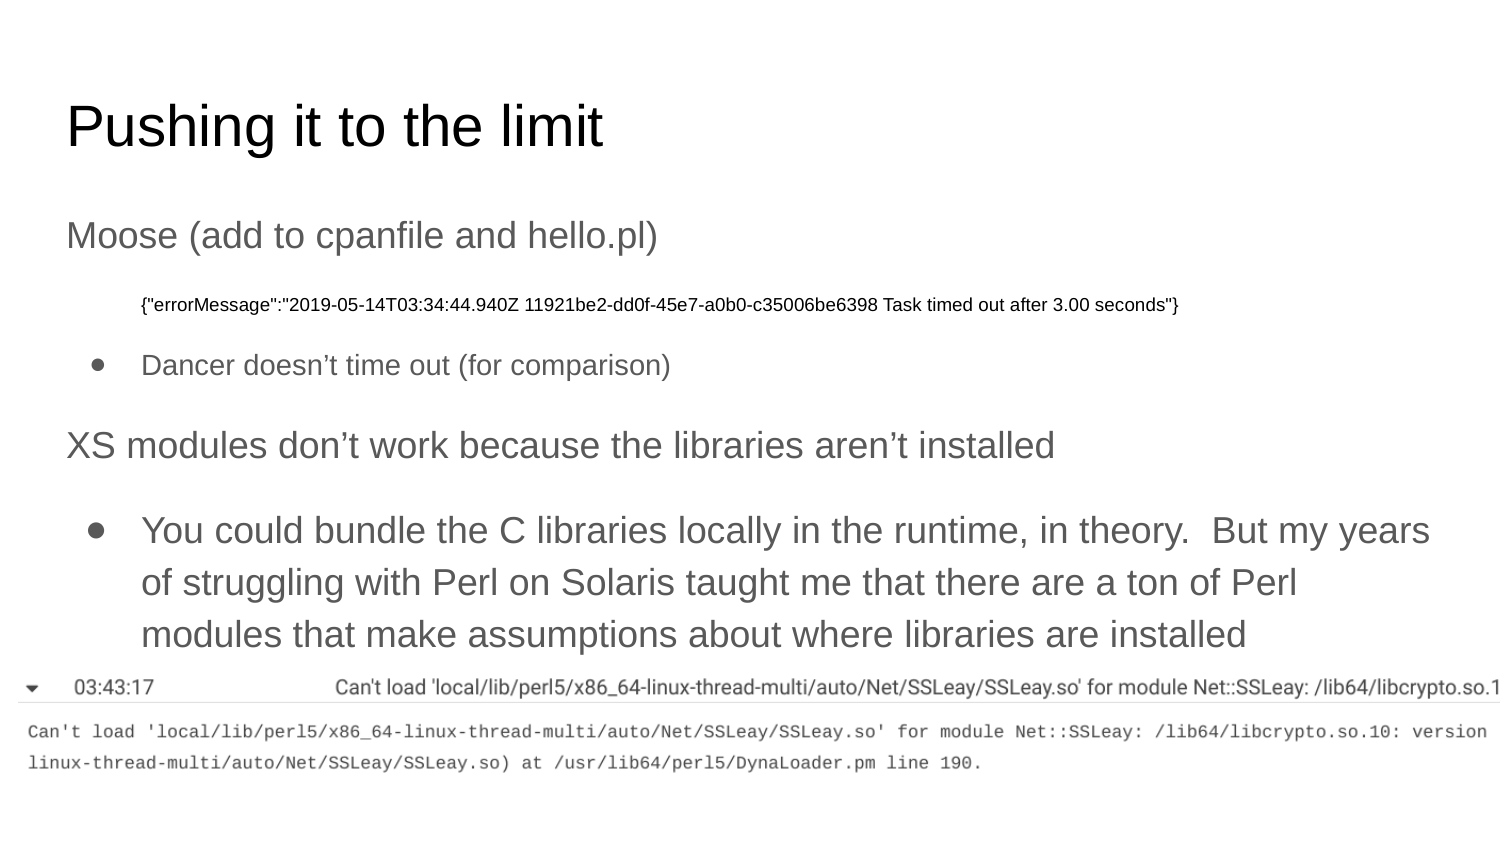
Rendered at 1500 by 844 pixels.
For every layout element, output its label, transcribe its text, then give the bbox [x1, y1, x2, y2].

list Moose (add to cpanfile and hello.pl) {"errorMessage":"2019-05-14T03:34:44.940Z 11921be2-dd0f-45e7-a0b0-c35006be6398 Task timed out after 3.00 seconds"} Dancer doesn’t time out (for comparison) XS modules don’t work because the libraries aren’t installed You could bundle the C libraries locally in the runtime, in theory. But my years of struggling with Perl on Solaris taught me that there are a ton of Perl modules that make assumptions about where libraries are installed [51, 189, 1449, 674]
picture [18, 674, 1500, 790]
title Pushing it to the limit [51, 72, 1449, 167]
